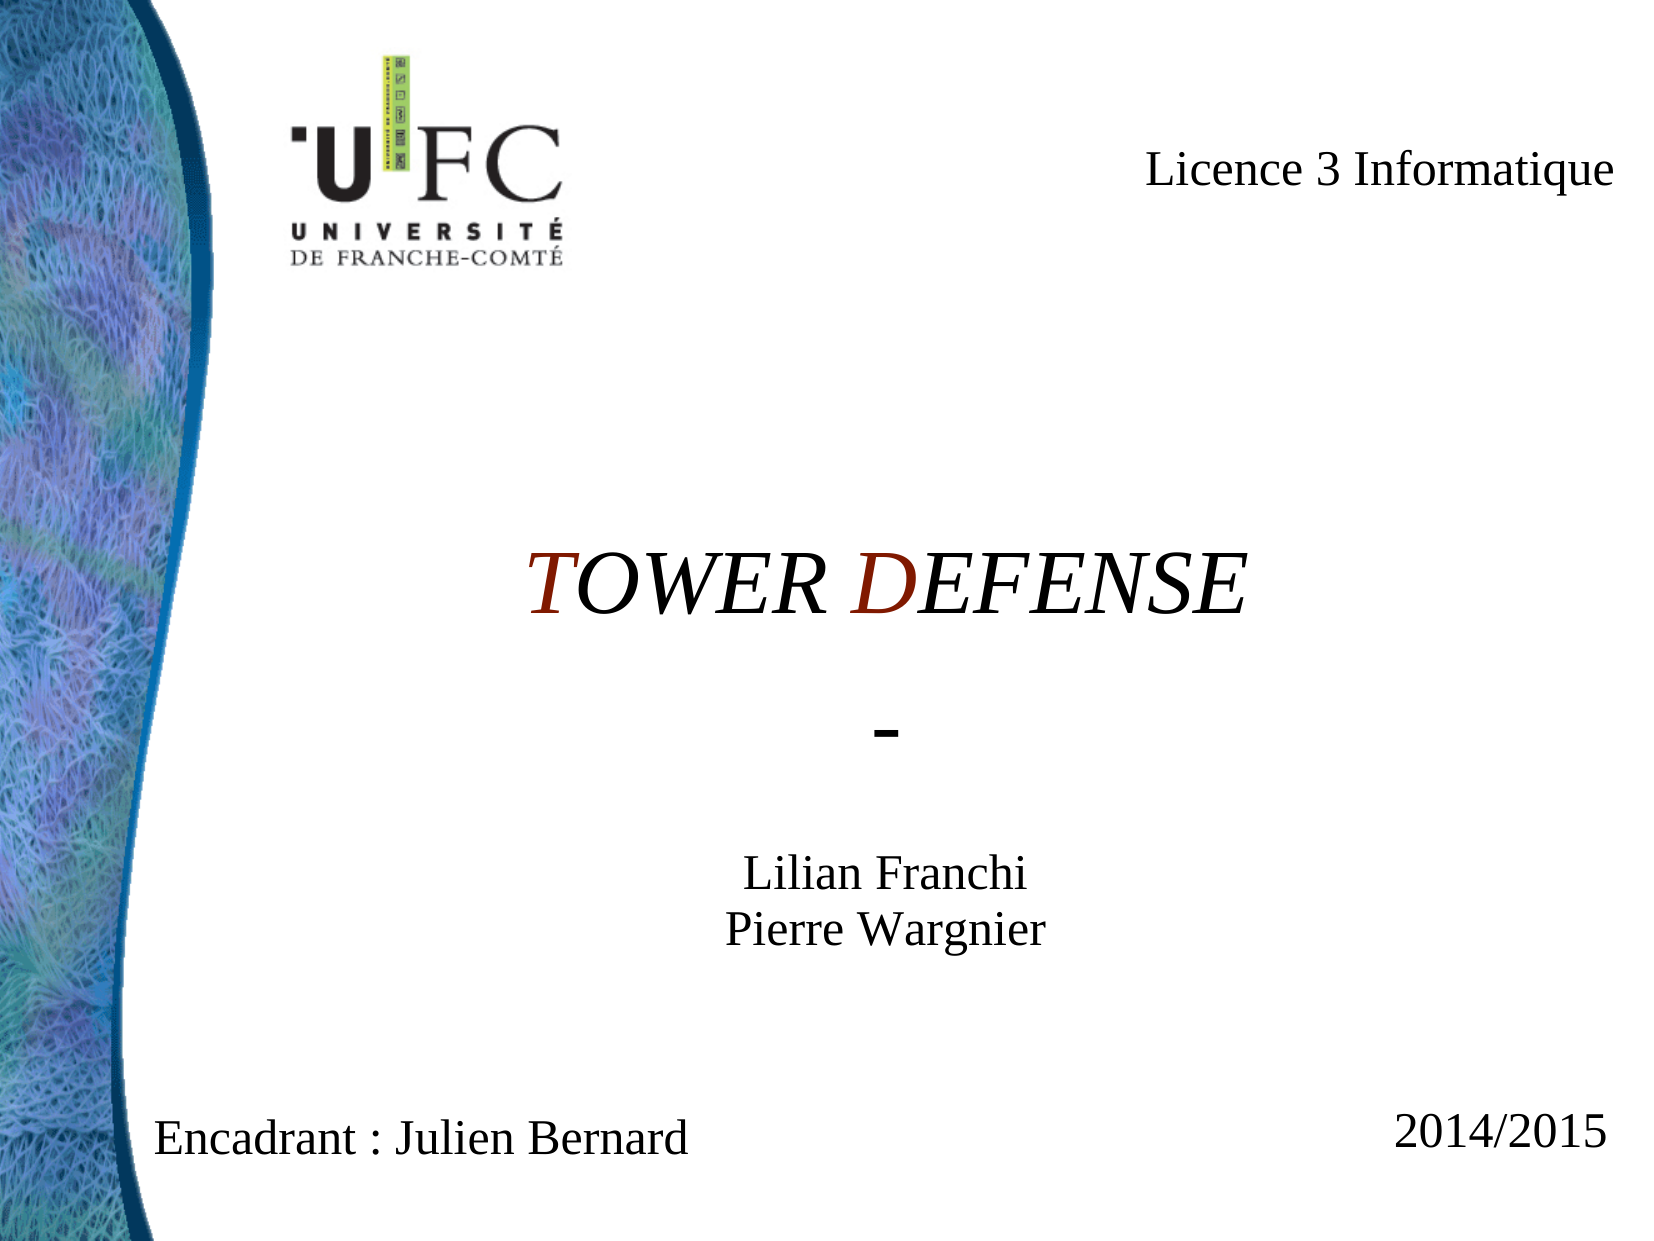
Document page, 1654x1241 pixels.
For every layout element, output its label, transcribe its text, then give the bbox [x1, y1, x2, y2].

title TOWER DEFENSE [188, 531, 1584, 634]
title Lilian Franchi Pierre Wargnier [188, 844, 1583, 957]
title Licence 3 Informatique [1144, 118, 1654, 220]
title - [188, 673, 1584, 775]
title 2014/2015 [1393, 1079, 1654, 1182]
picture [283, 47, 575, 277]
picture [0, 0, 229, 1241]
title Encadrant : Julien Bernard [153, 1086, 1549, 1189]
